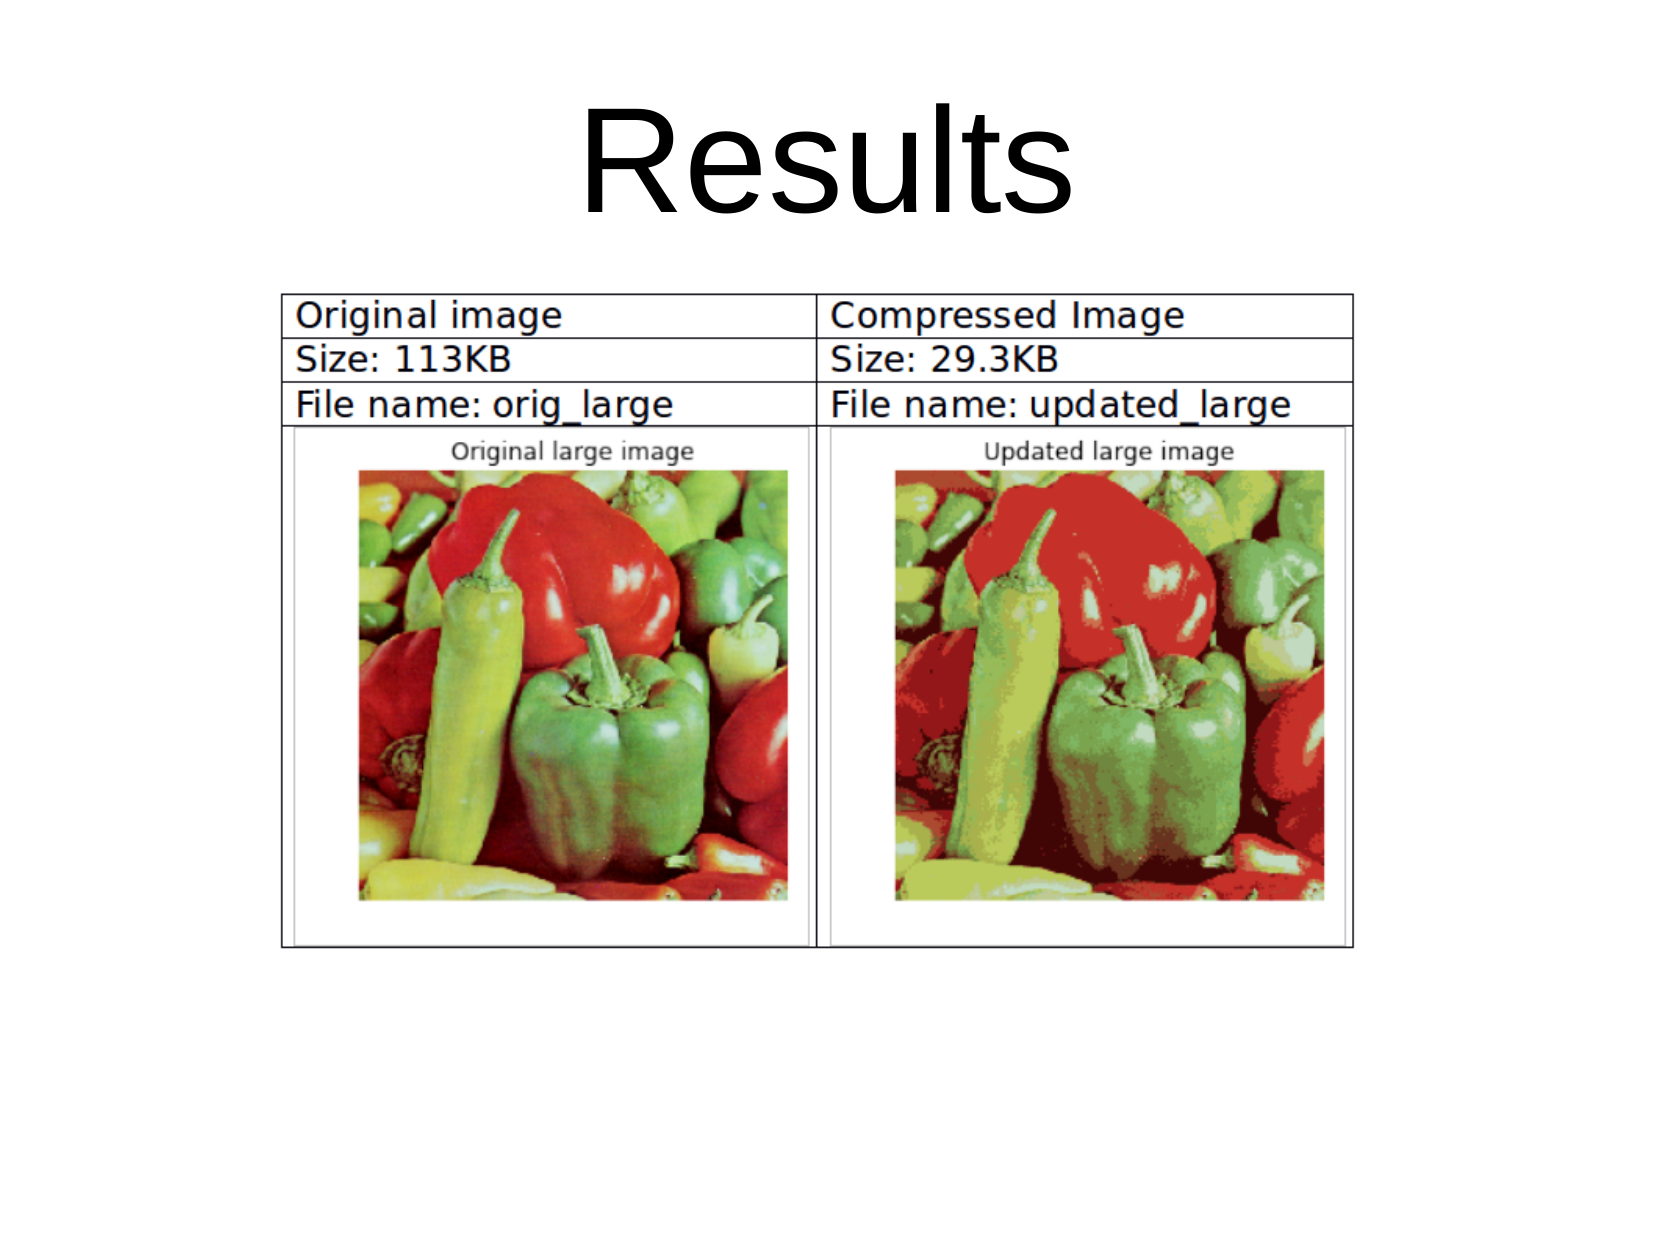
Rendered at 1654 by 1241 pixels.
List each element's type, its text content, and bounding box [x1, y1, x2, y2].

title Results [82, 49, 1571, 257]
picture [261, 275, 1412, 975]
